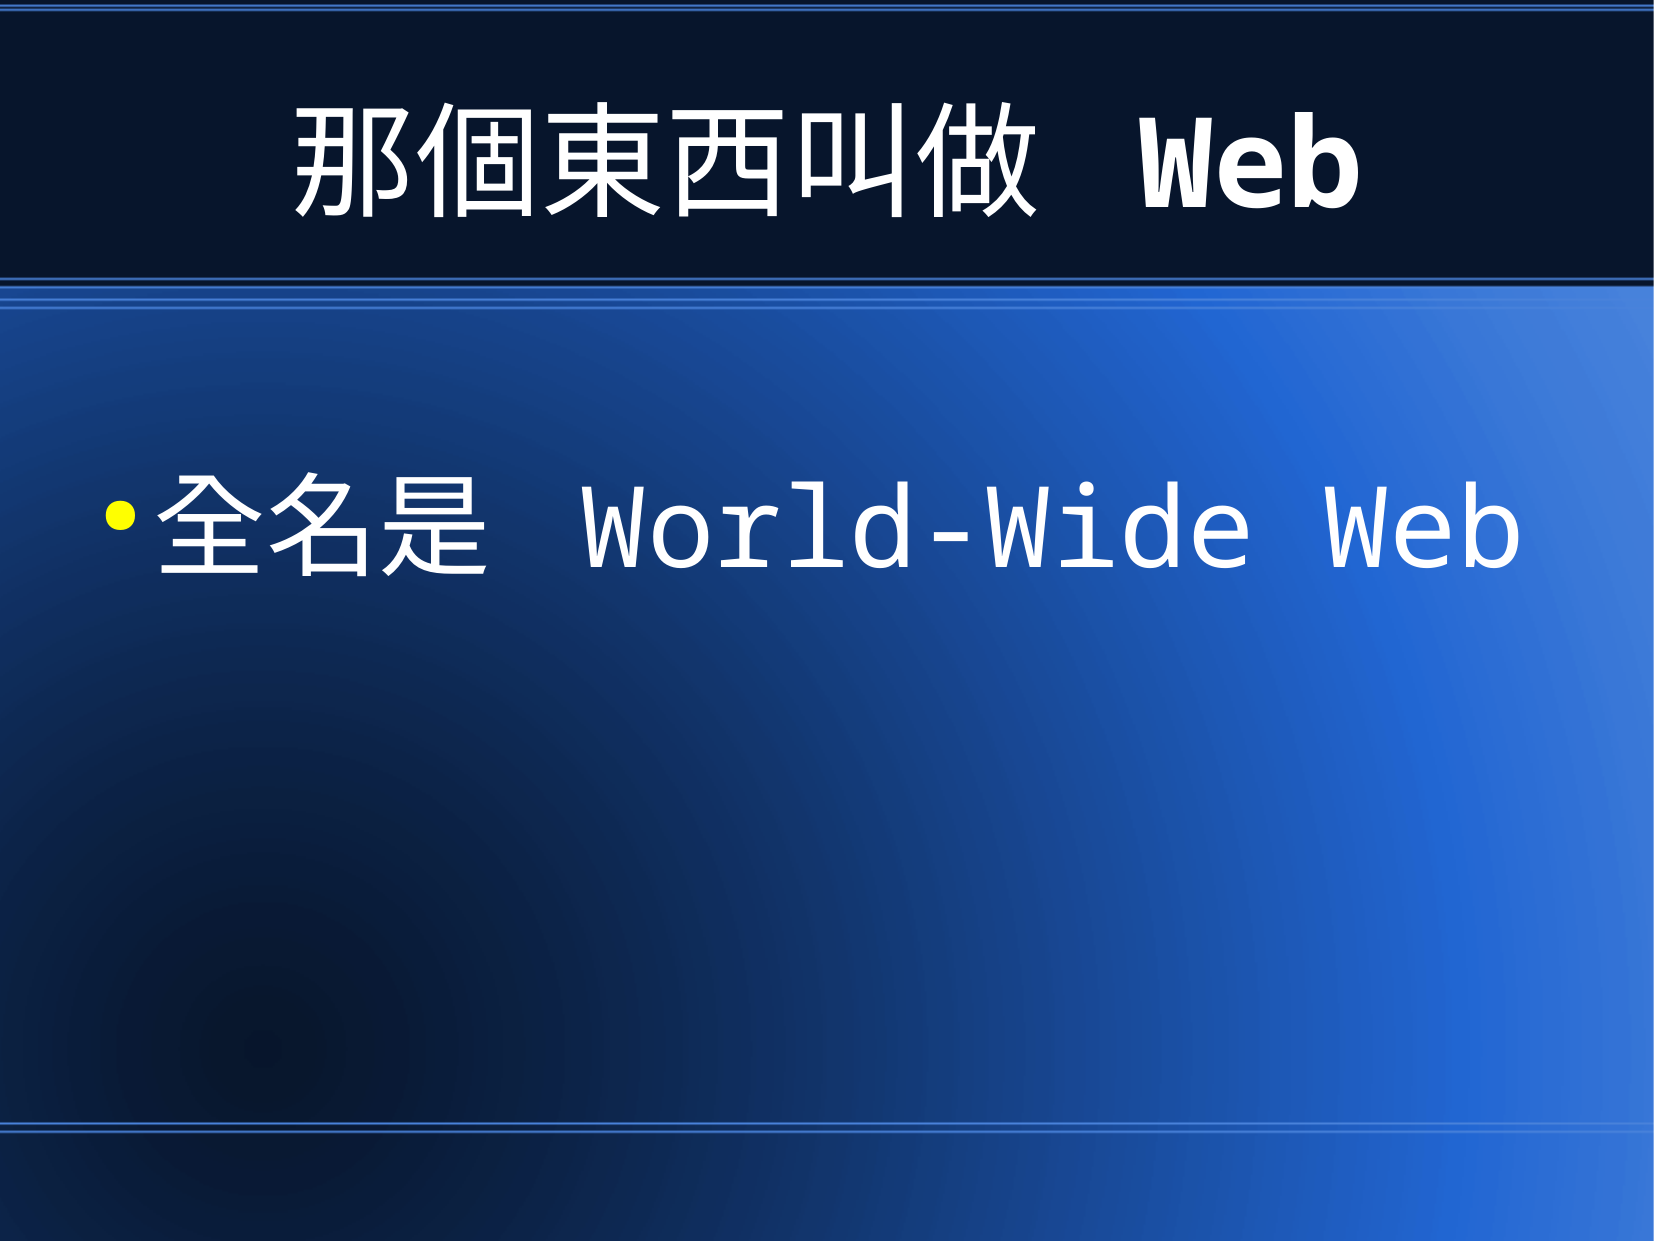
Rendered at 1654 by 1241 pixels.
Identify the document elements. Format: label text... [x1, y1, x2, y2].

list 全名是 World-Wide Web [82, 355, 1571, 1241]
title 那個東西叫做 Web [82, 49, 1571, 257]
picture [0, 0, 1654, 1241]
